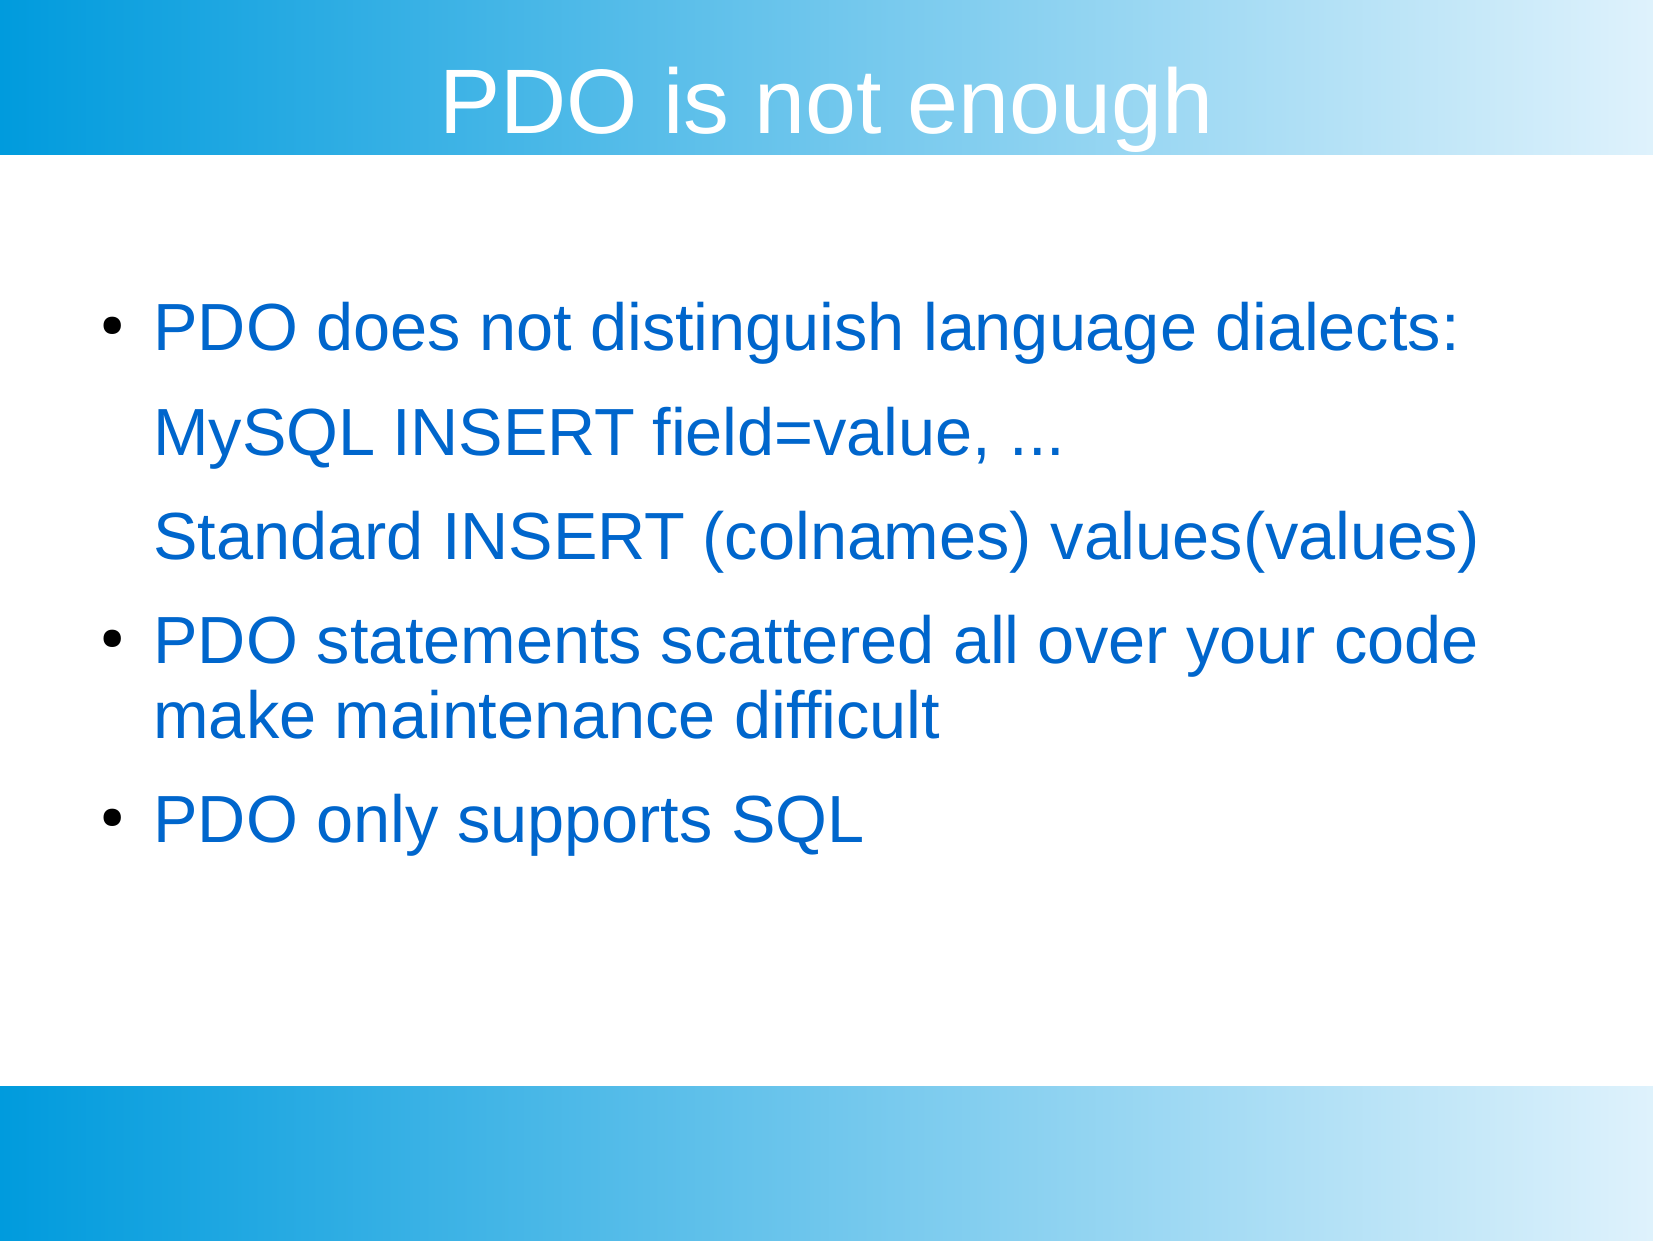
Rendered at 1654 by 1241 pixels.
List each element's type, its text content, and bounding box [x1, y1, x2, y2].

title PDO is not enough [82, 49, 1571, 155]
list PDO does not distinguish language dialects: MySQL INSERT field=value, ... Standard INSERT (colnames) values(values) PDO statements scattered all over your code make maintenance difficult PDO only supports SQL [82, 290, 1571, 1010]
